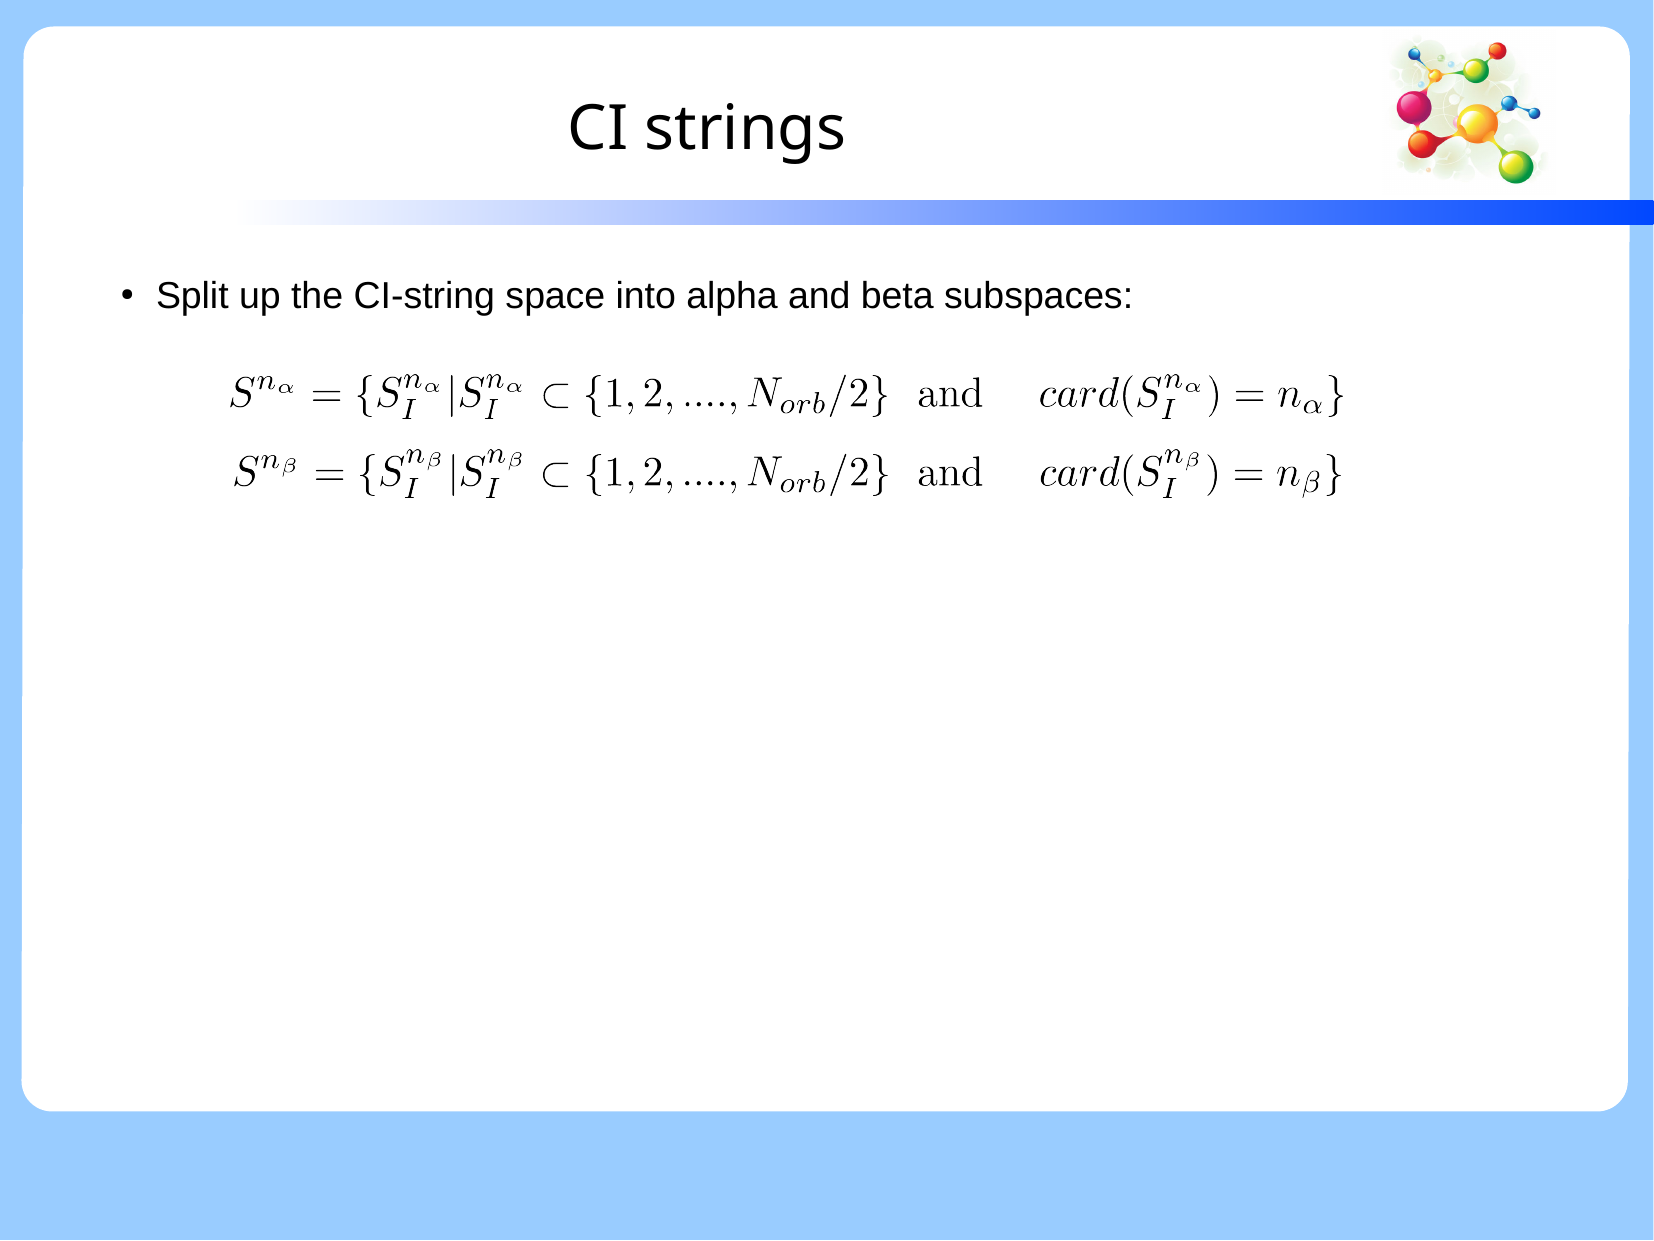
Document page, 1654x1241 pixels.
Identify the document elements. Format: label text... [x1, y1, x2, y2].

picture [1382, 29, 1556, 195]
table_cell [956, 201, 961, 224]
title CI strings [82, 49, 1332, 201]
text_box Split up the CI-string space into alpha and beta subspaces: [105, 225, 1576, 954]
table_cell [873, 201, 877, 224]
